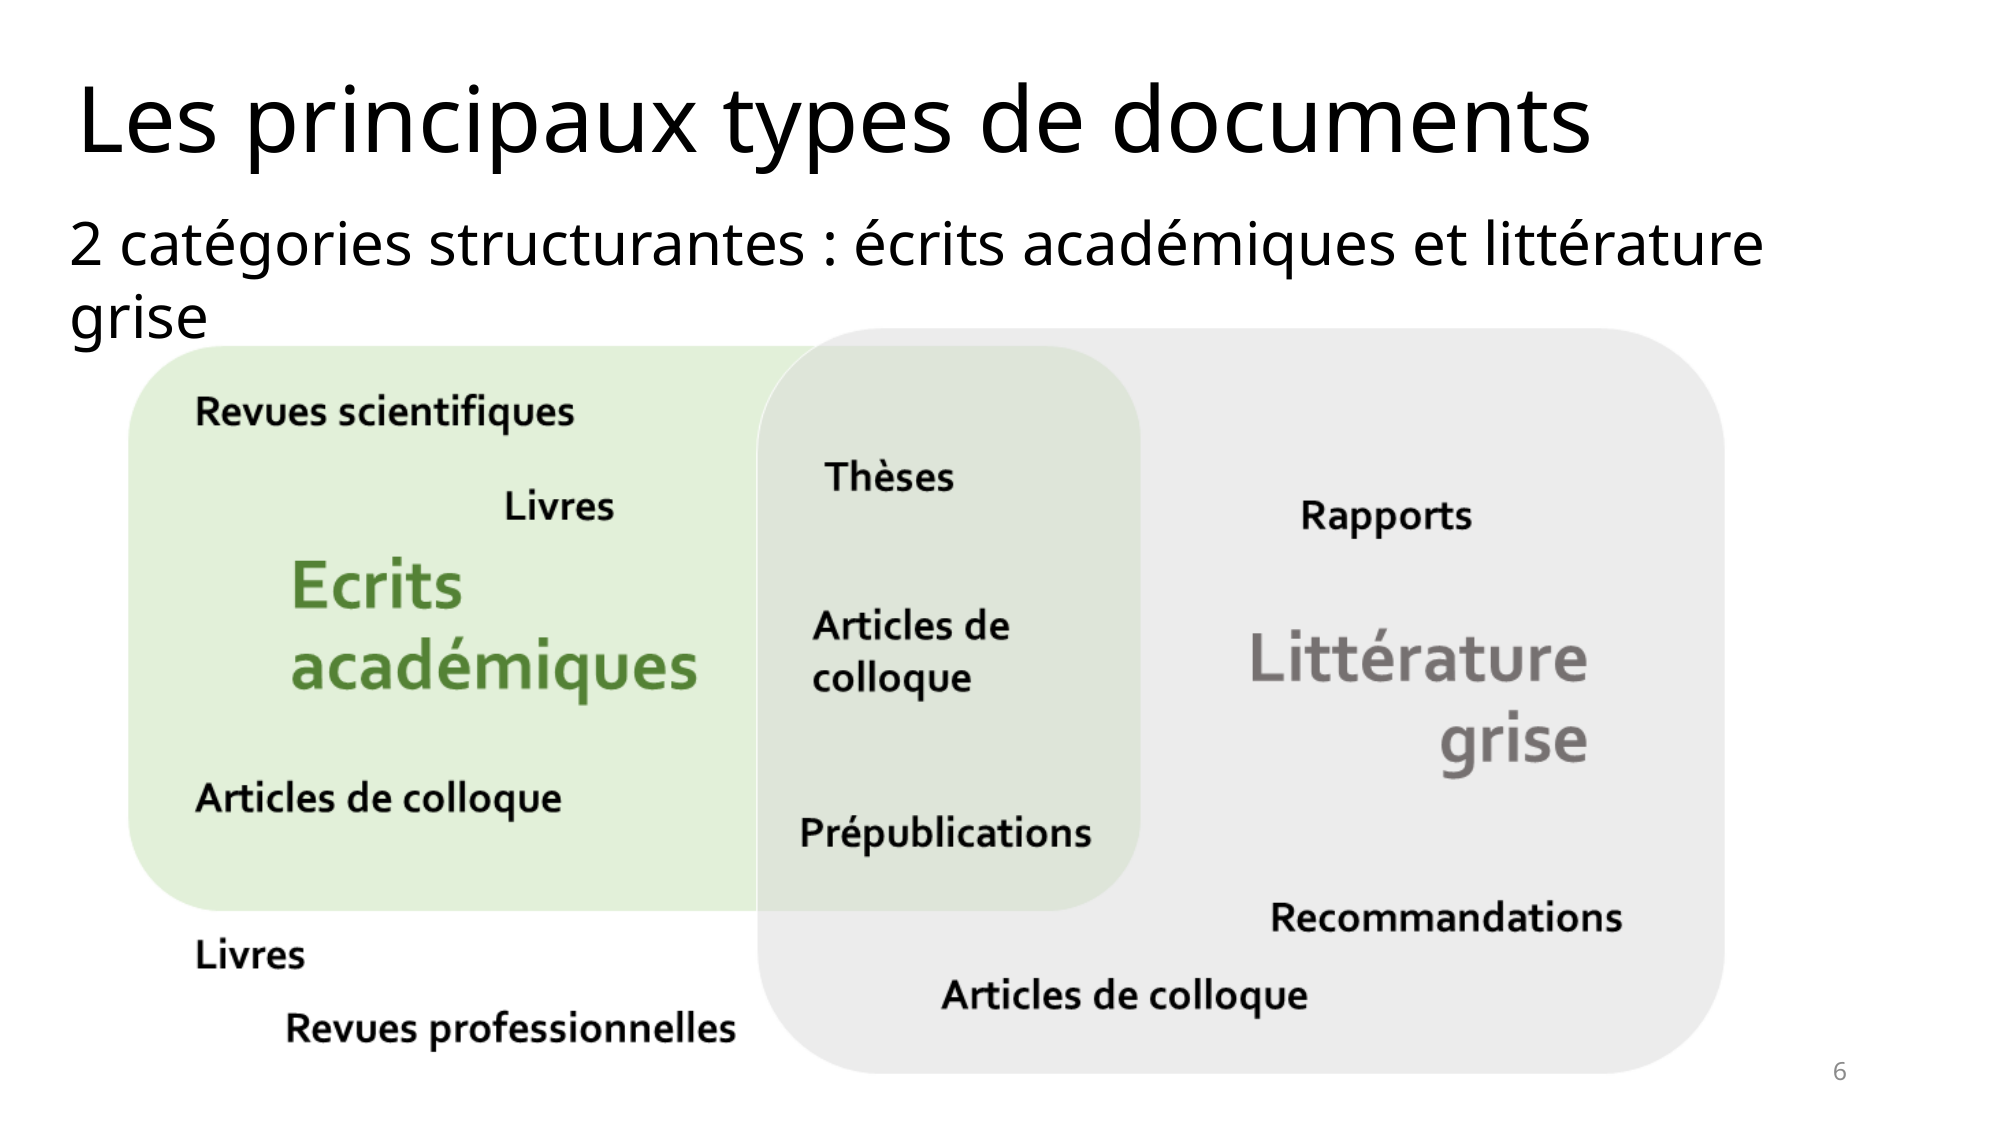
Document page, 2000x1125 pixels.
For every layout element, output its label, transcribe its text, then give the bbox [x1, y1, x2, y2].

title Les principaux types de documents [76, 0, 1802, 206]
picture [91, 355, 1745, 1087]
list 2 catégories structurantes : écrits académiques et littérature grise [5, 206, 1896, 355]
